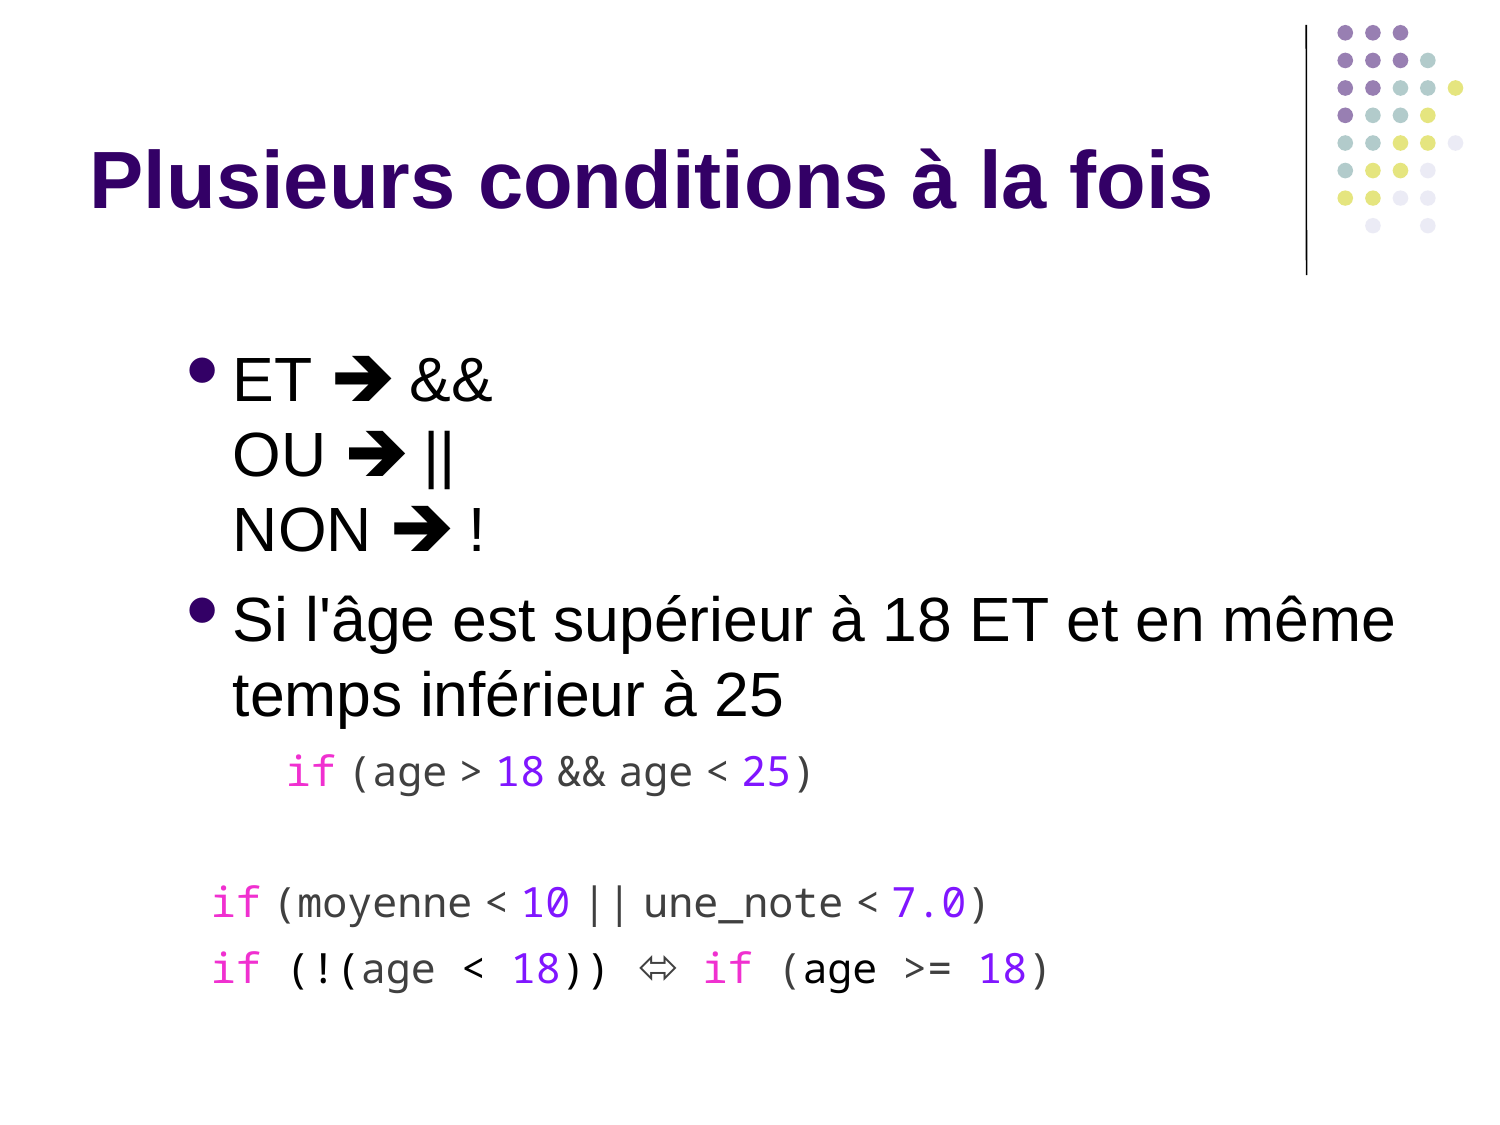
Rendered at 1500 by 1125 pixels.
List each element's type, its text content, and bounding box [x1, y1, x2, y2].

list ET  && OU  || NON  ! Si l'âge est supérieur à 18 ET et en même temps inférieur à 25 if (age > 18 && age < 25) if (moyenne < 10 || une_note < 7.0) if (!(age < 18))  if (age >= 18) [171, 330, 1471, 1071]
title Plusieurs conditions à la fois [74, 20, 1313, 233]
